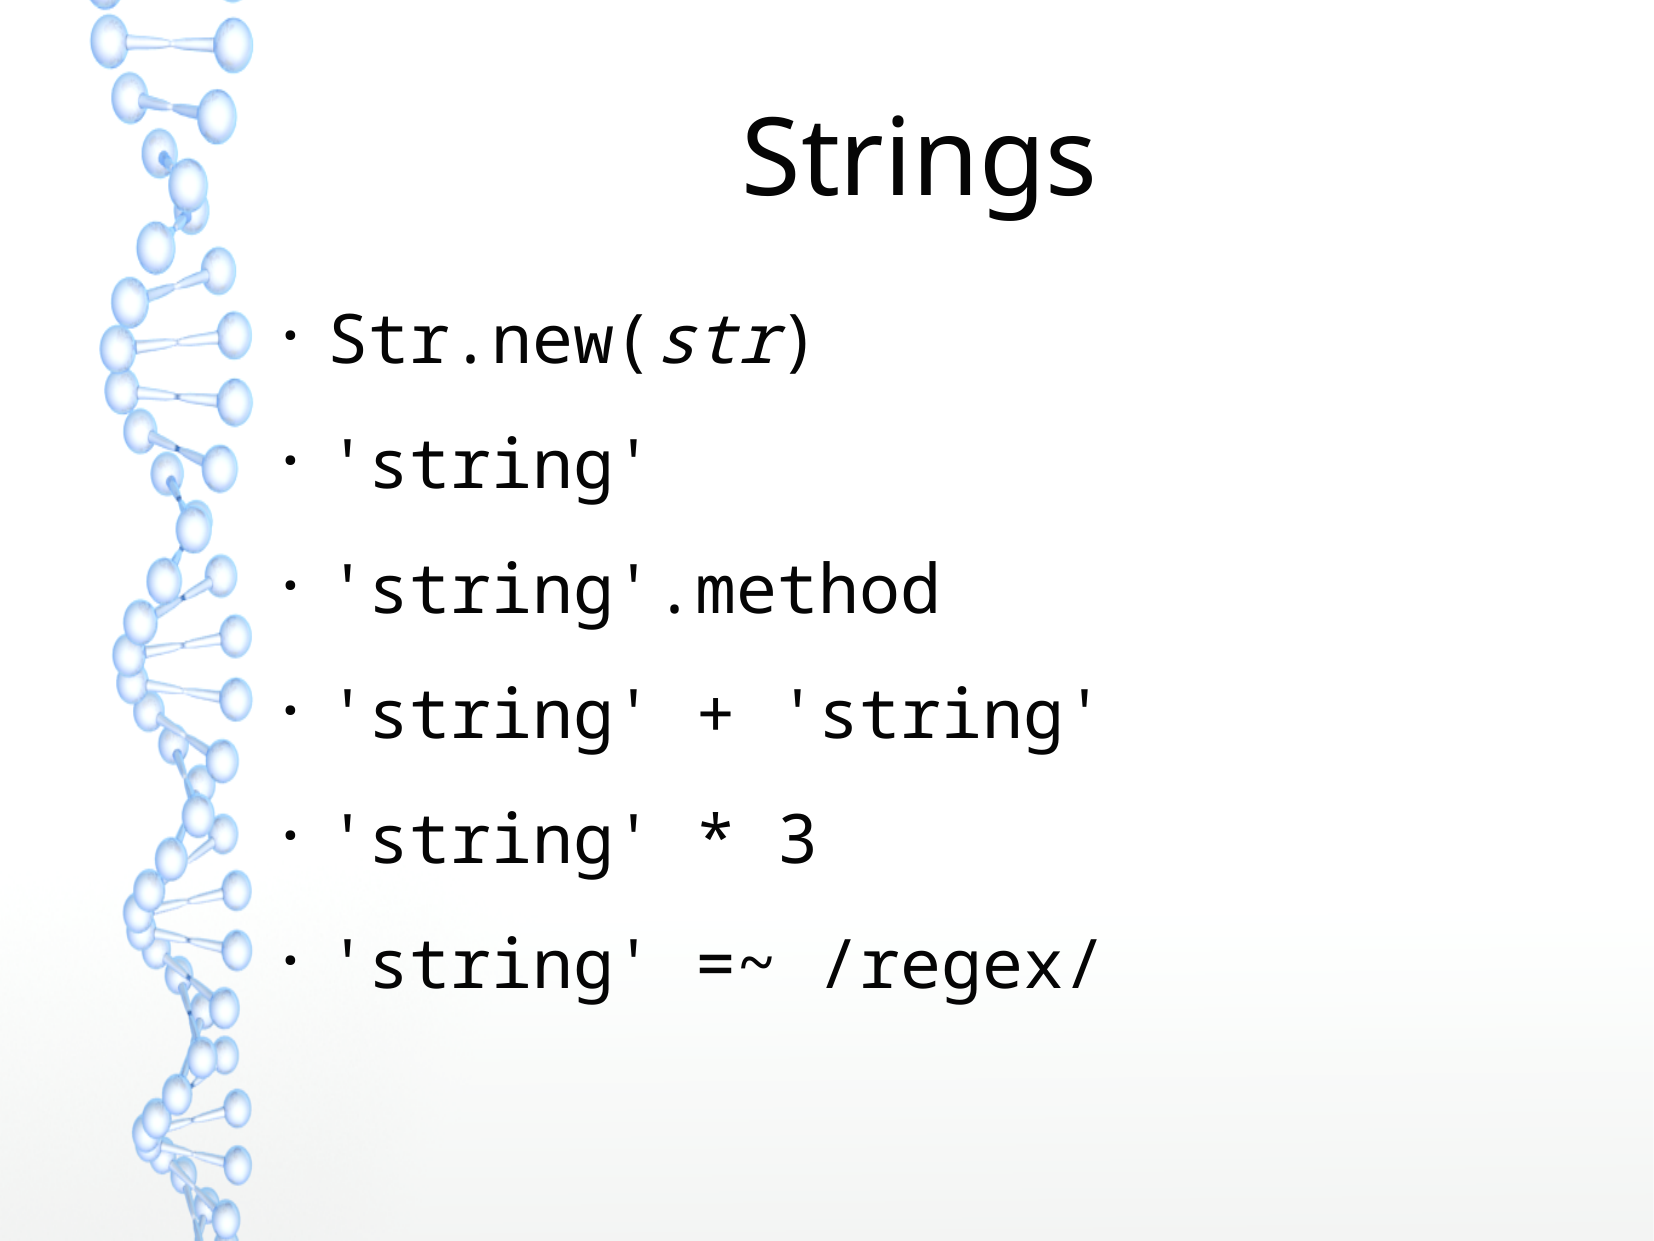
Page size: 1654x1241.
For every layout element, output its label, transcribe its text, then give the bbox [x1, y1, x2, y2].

title Strings [269, 49, 1571, 257]
list Str.new(str) 'string' 'string'.method 'string' + 'string' 'string' * 3 'string' =~ /regex/ [269, 290, 1538, 1010]
picture [0, 0, 1654, 1241]
